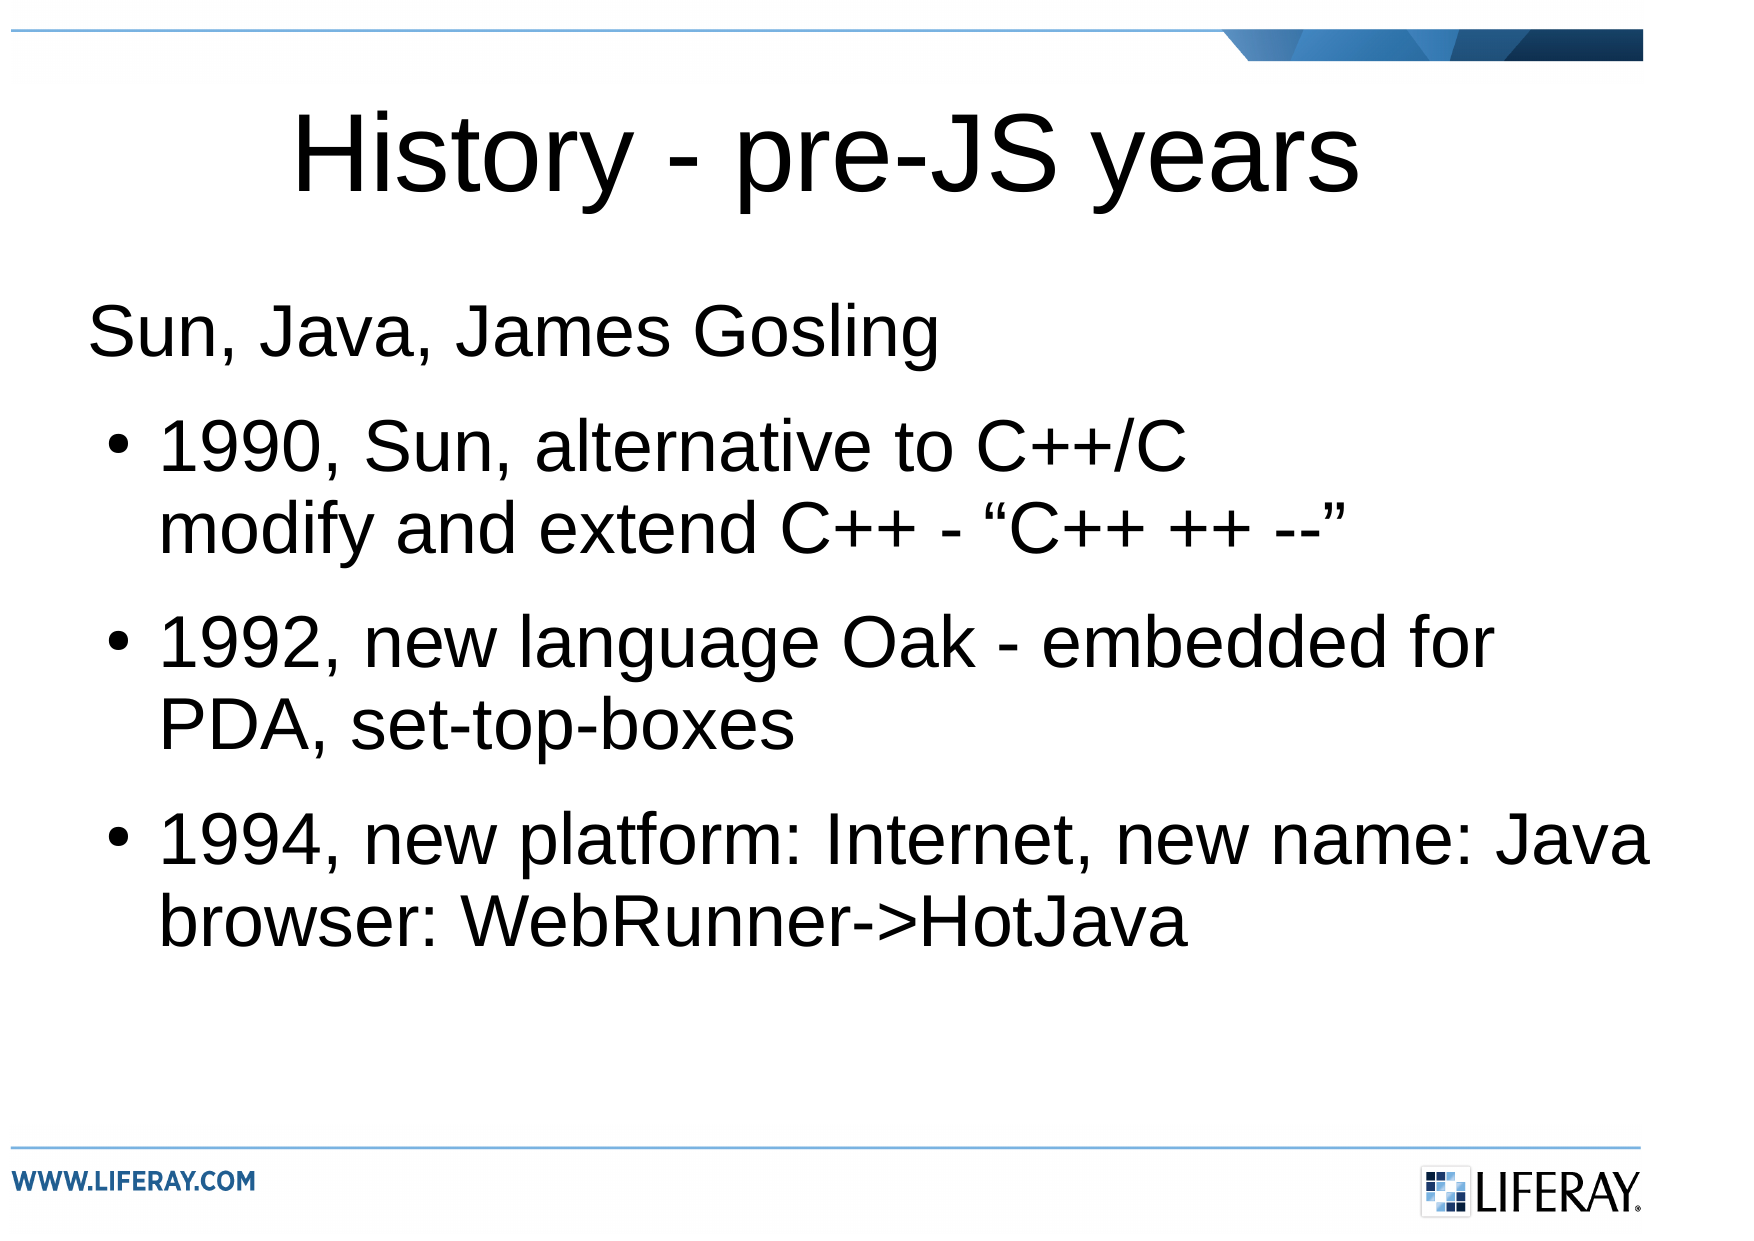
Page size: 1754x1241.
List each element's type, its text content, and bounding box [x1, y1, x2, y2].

list Sun, Java, James Gosling 1990, Sun, alternative to C++/C modify and extend C++ - “C++ ++ --” 1992, new language Oak - embedded for PDA, set-top-boxes 1994, new platform: Internet, new name: Java browser: WebRunner->HotJava [87, 290, 1667, 1109]
title History - pre-JS years [82, 49, 1571, 257]
picture [11, 0, 1644, 84]
picture [9, 1124, 1642, 1234]
